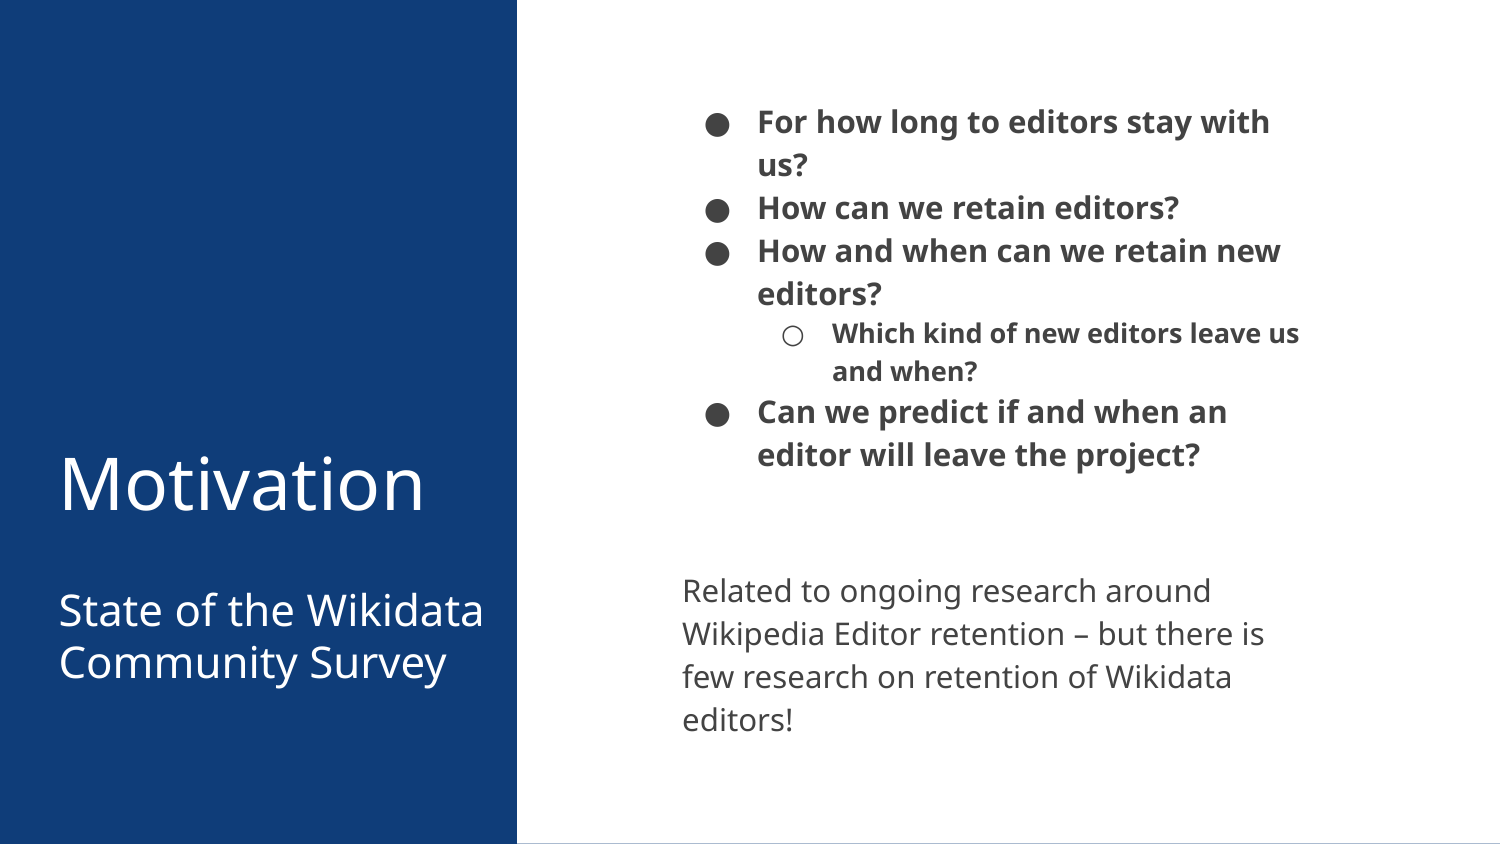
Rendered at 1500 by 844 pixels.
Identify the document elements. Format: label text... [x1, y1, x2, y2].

list For how long to editors stay with us? How can we retain editors? How and when can we retain new editors? Which kind of new editors leave us and when? Can we predict if and when an editor will leave the project? Related to ongoing research around Wikipedia Editor retention – but there is few research on retention of Wikidata editors! [667, 86, 1324, 749]
title Motivation [43, 19, 485, 541]
subtitle State of the Wikidata Community Survey [43, 567, 507, 770]
